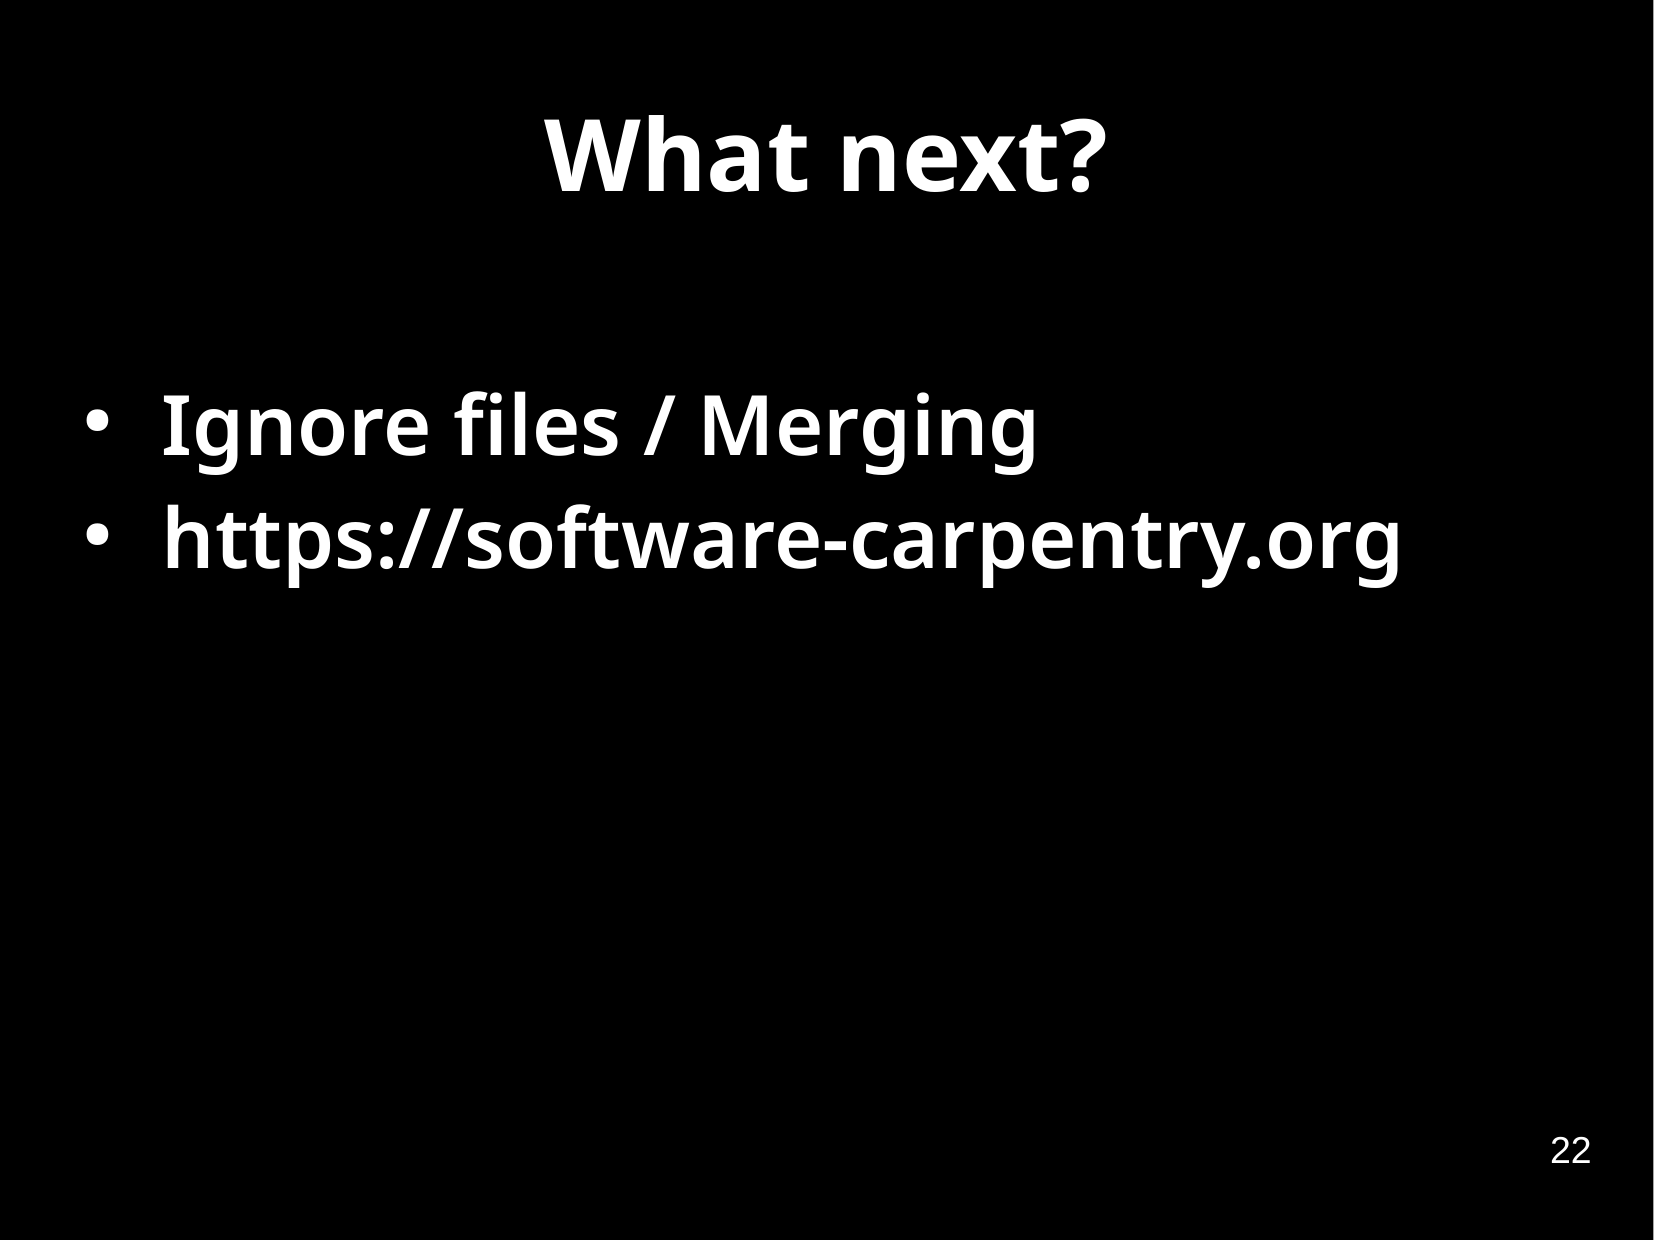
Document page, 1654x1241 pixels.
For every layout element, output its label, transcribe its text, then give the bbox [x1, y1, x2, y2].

subtitle Ignore files / Merging https://software-carpentry.org [82, 125, 1571, 1174]
title What next? [82, 49, 1571, 125]
text_box 22 [1535, 1122, 1607, 1179]
